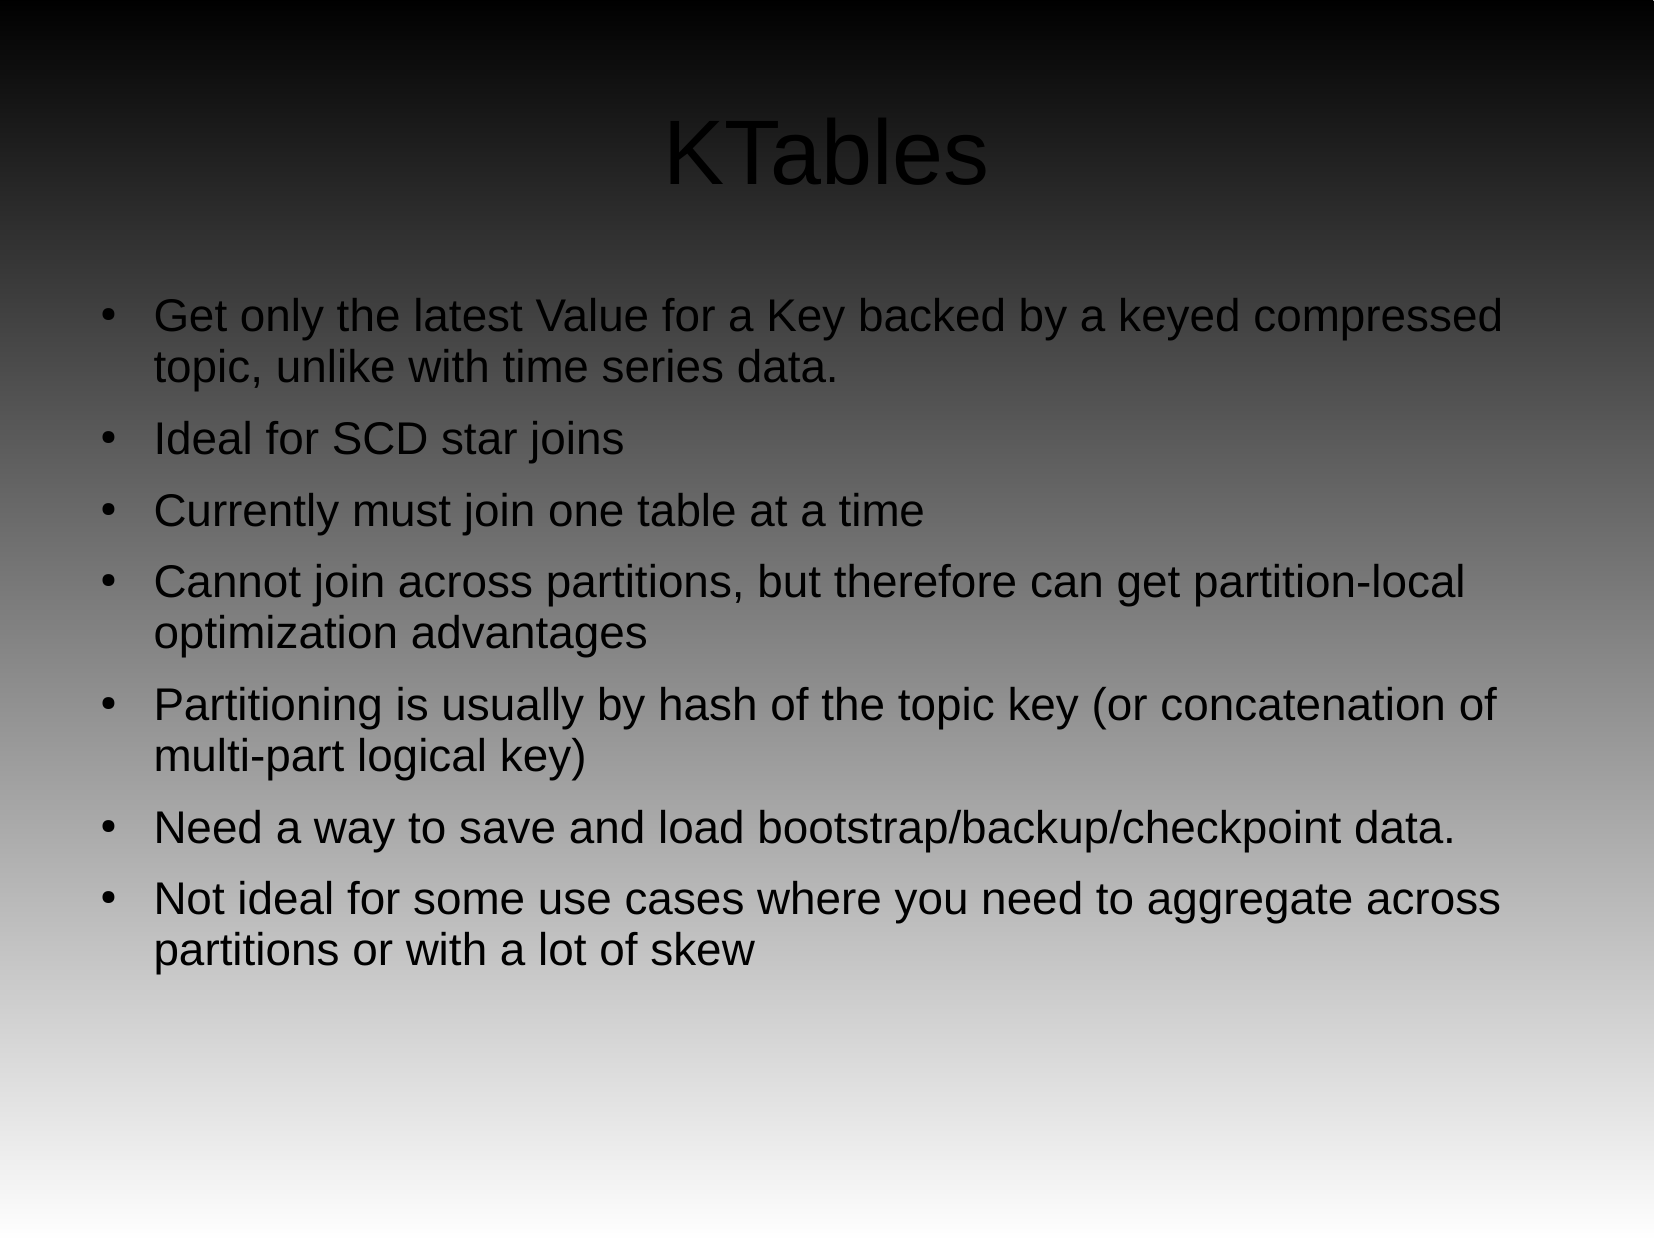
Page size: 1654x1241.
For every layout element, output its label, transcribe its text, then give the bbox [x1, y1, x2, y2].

title KTables [82, 49, 1571, 257]
list Get only the latest Value for a Key backed by a keyed compressed topic, unlike with time series data. Ideal for SCD star joins Currently must join one table at a time Cannot join across partitions, but therefore can get partition-local optimization advantages Partitioning is usually by hash of the topic key (or concatenation of multi-part logical key) Need a way to save and load bootstrap/backup/checkpoint data. Not ideal for some use cases where you need to aggregate across partitions or with a lot of skew [82, 290, 1571, 1010]
